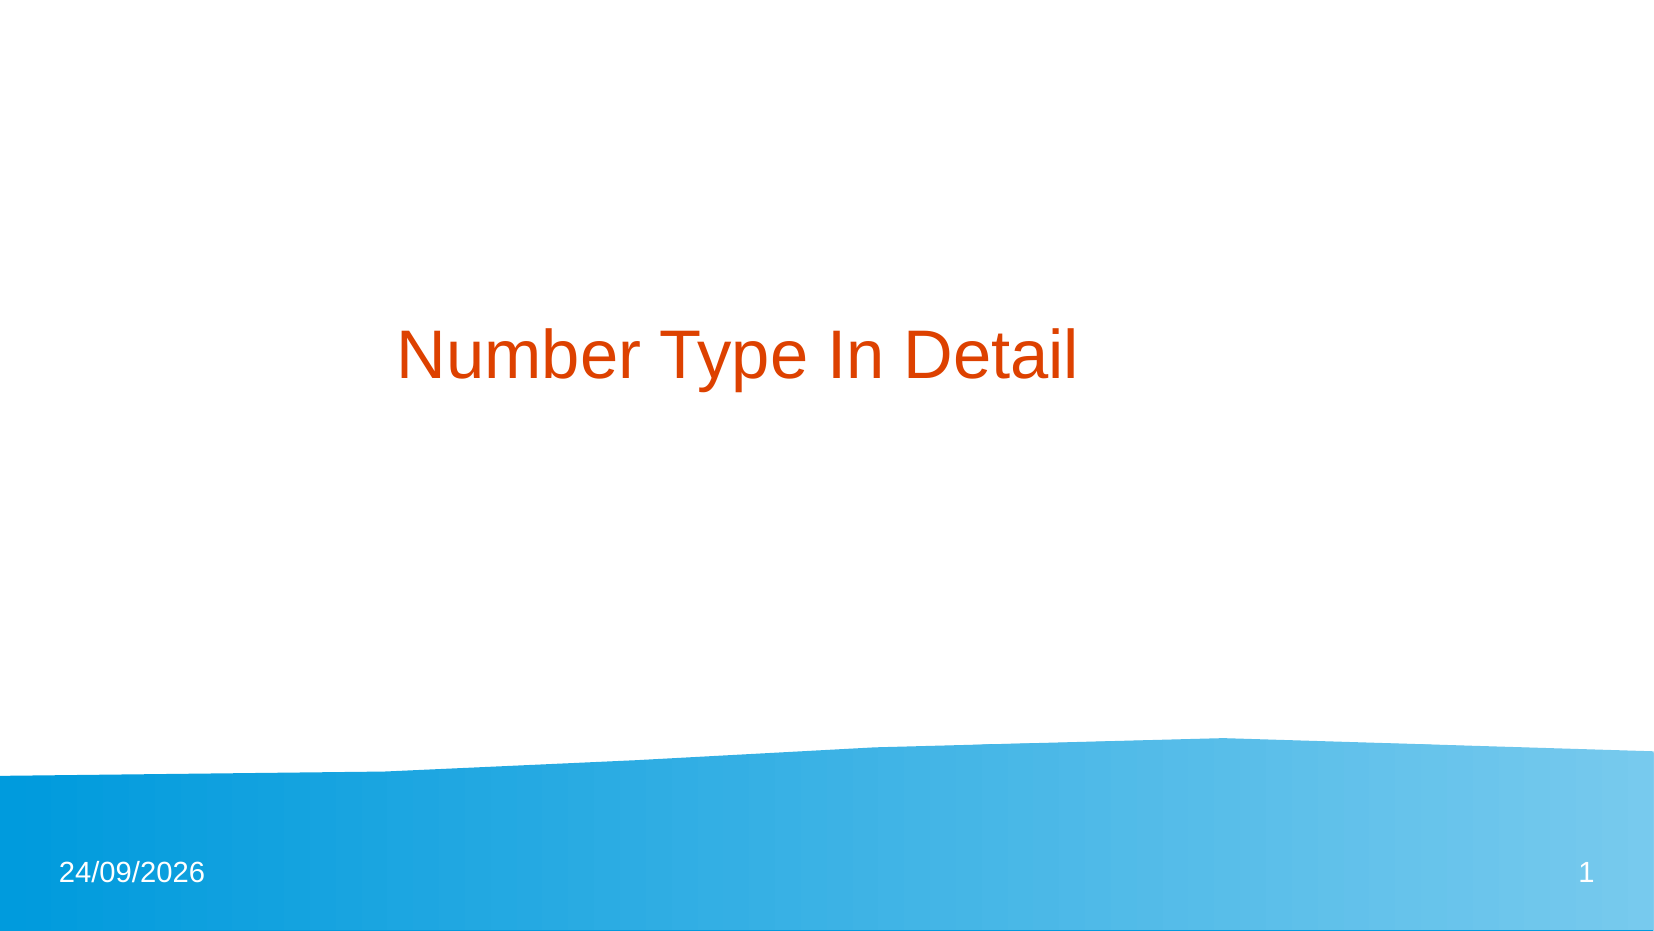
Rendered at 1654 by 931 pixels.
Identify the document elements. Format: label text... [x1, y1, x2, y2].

title Number Type In Detail [0, 265, 1477, 443]
